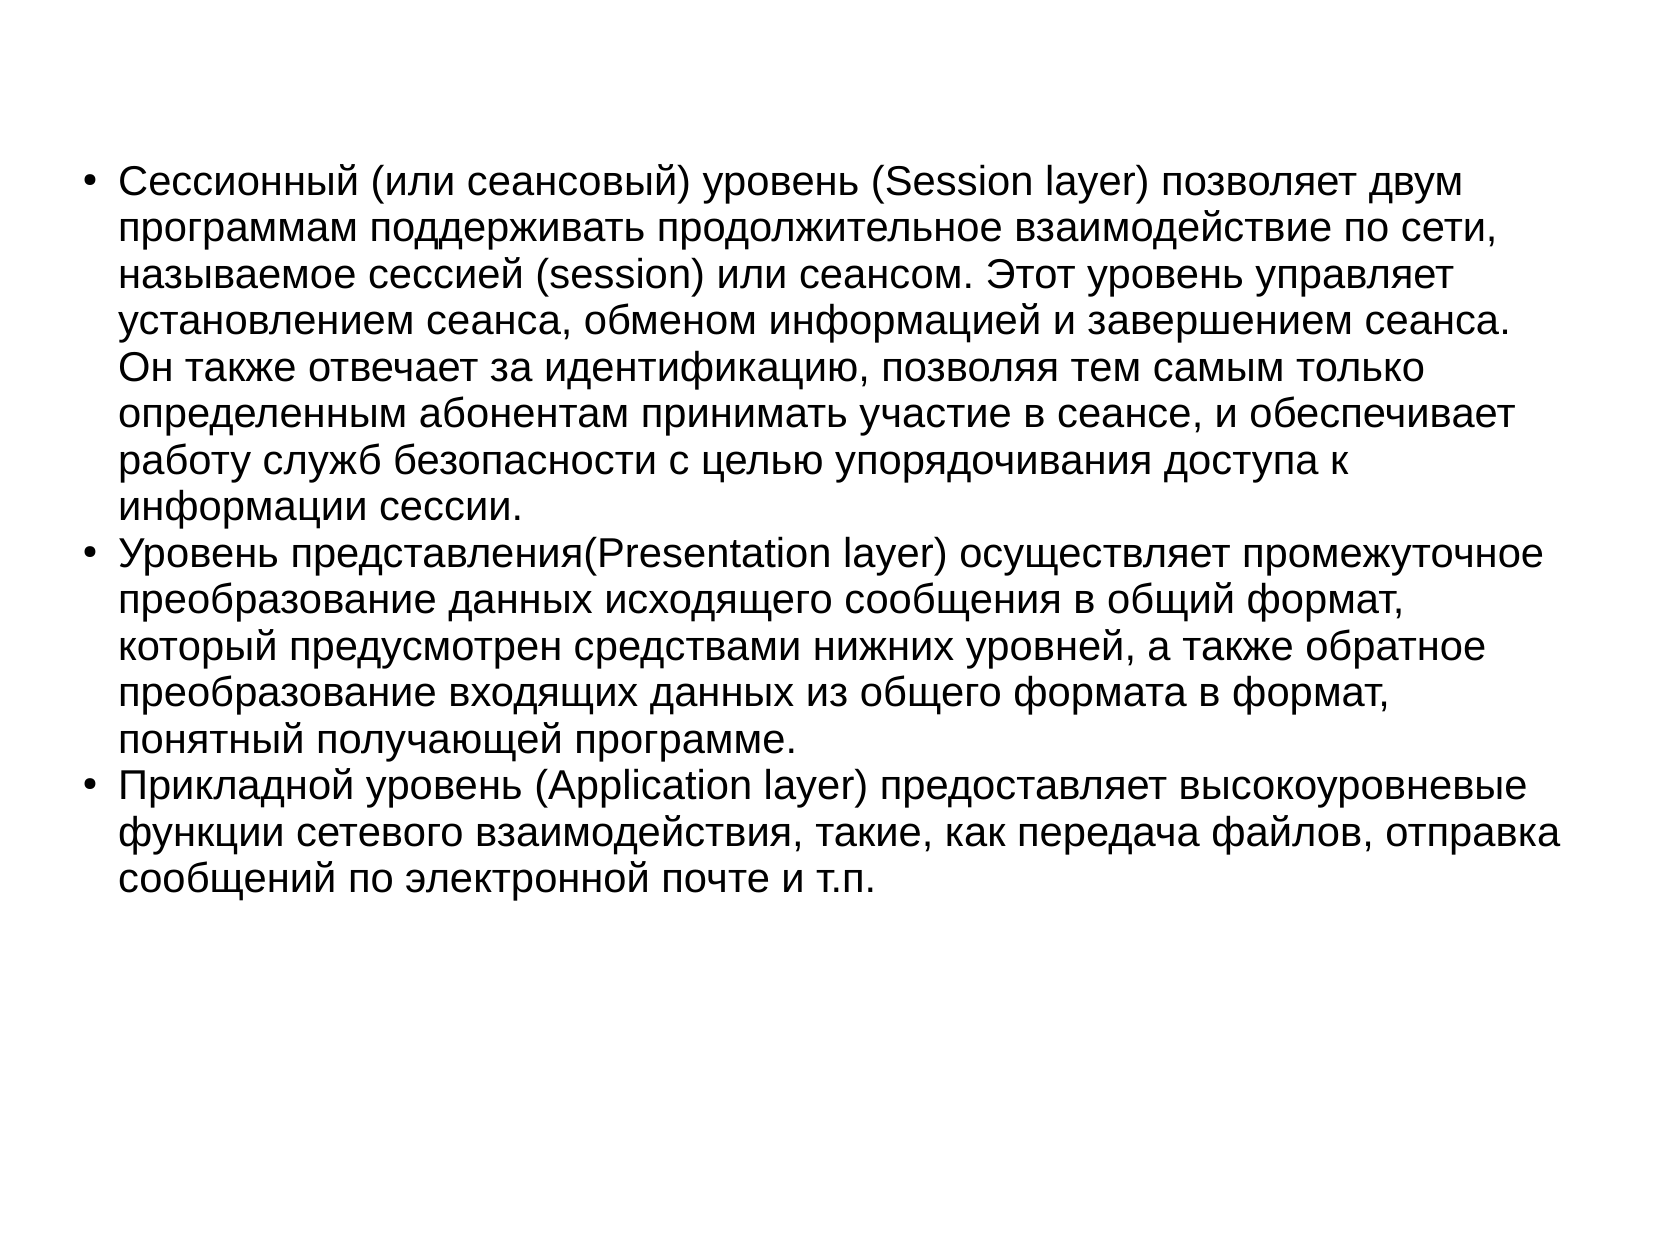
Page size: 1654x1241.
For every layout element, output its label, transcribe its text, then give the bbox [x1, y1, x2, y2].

subtitle Сессионный (или сеансовый) уровень (Session layer) позволяет двум программам поддерживать продолжительное взаимодействие по сети, называемое сессией (session) или сеансом. Этот уровень управляет установлением сеанса, обменом информацией и завершением сеанса. Он также отвечает за идентификацию, позволяя тем самым только определенным абонентам принимать участие в сеансе, и обеспечивает работу служб безопасности с целью упорядочивания доступа к информации сессии. Уровень представления(Presentation layer) осуществляет промежуточное преобразование данных исходящего сообщения в общий формат, который предусмотрен средствами нижних уровней, а также обратное преобразование входящих данных из общего формата в формат, понятный получающей программе. Прикладной уровень (Application layer) предоставляет высокоуровневые функции сетевого взаимодействия, такие, как передача файлов, отправка сообщений по электронной почте и т.п. [82, 49, 1571, 1010]
